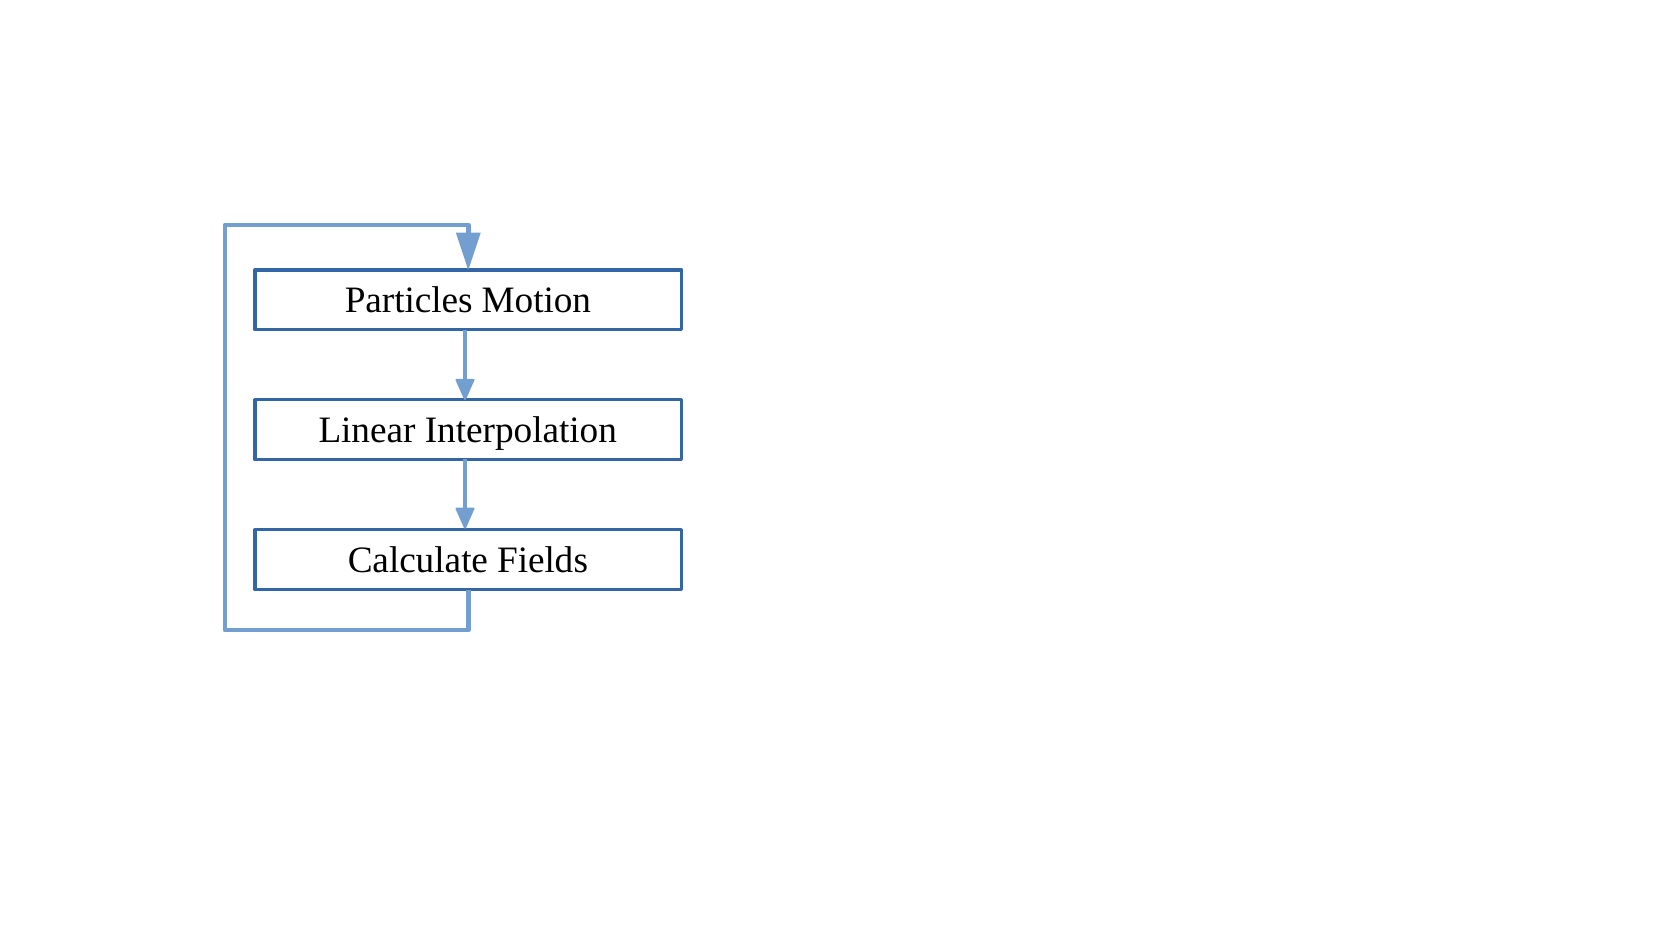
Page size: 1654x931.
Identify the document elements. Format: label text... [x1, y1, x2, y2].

text_box Particles Motion [254, 269, 682, 330]
text_box Calculate Fields [254, 529, 682, 590]
text_box Linear Interpolation [254, 399, 682, 460]
